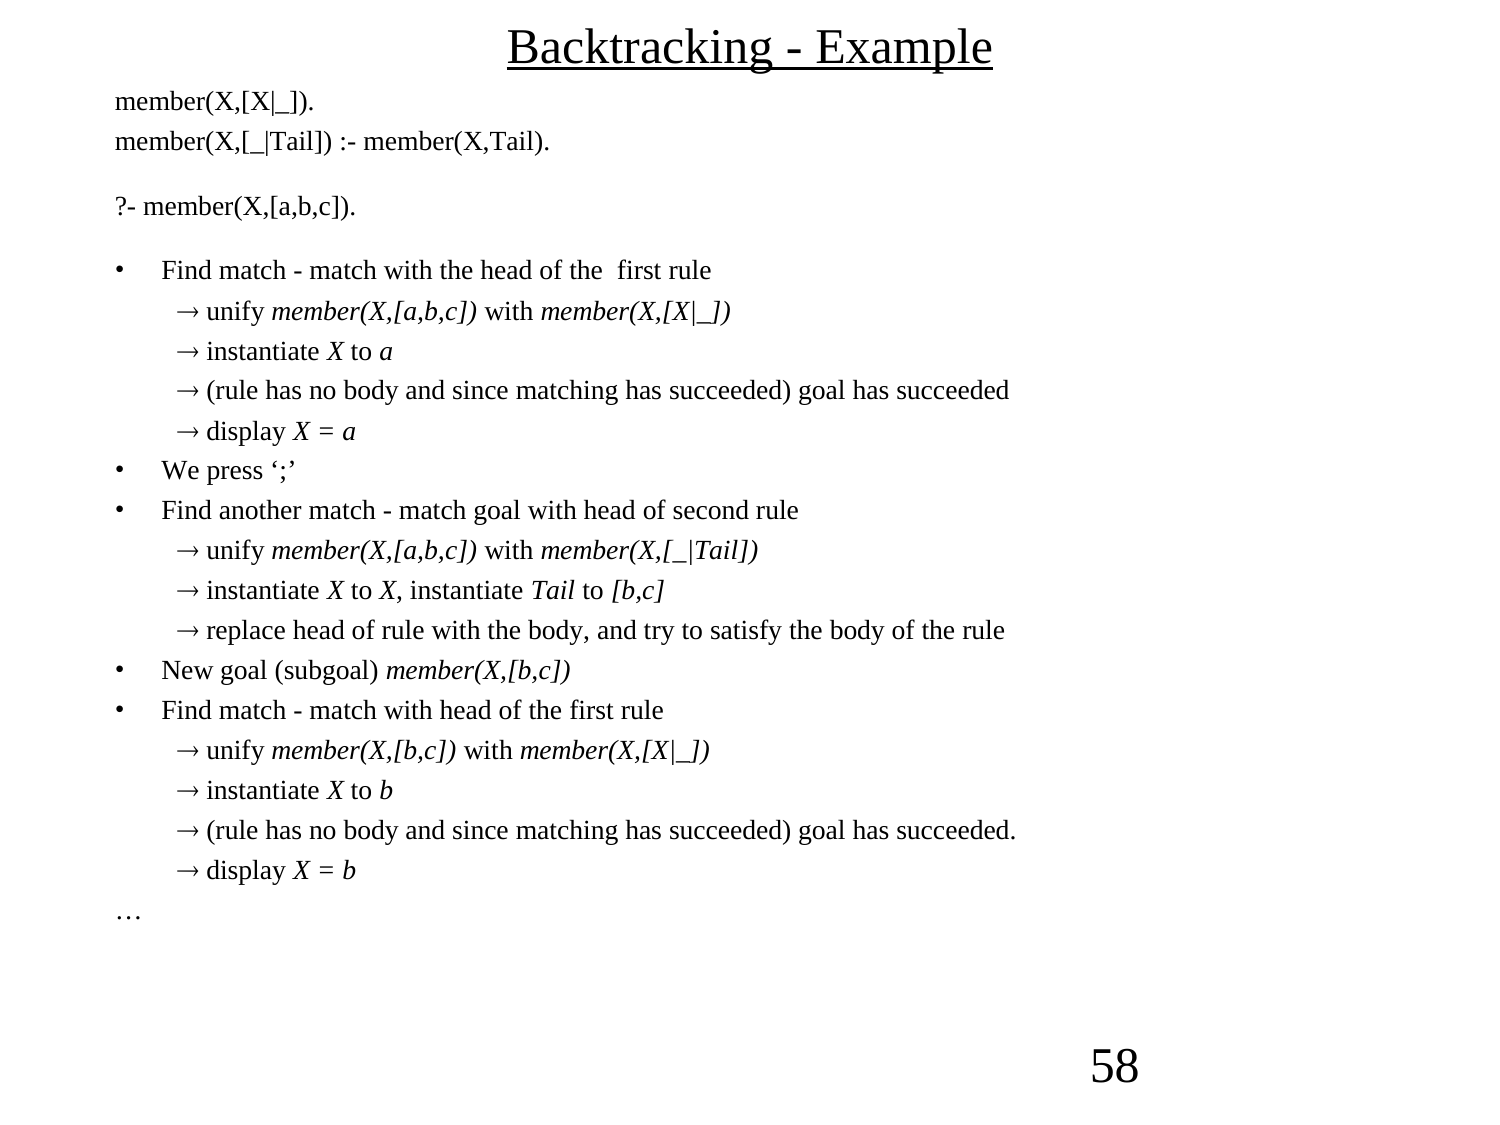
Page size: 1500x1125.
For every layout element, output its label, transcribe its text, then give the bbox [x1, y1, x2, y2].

title Backtracking - Example [112, 0, 1388, 138]
list member(X,[X|_]). member(X,[_|Tail]) :- member(X,Tail). ?- member(X,[a,b,c]). Find match - match with the head of the first rule  unify member(X,[a,b,c]) with member(X,[X|_])  instantiate X to a  (rule has no body and since matching has succeeded) goal has succeeded  display X = a We press ‘;’ Find another match - match goal with head of second rule  unify member(X,[a,b,c]) with member(X,[_|Tail])  instantiate X to X, instantiate Tail to [b,c]  replace head of rule with the body, and try to satisfy the body of the rule New goal (subgoal) member(X,[b,c]) Find match - match with head of the first rule  unify member(X,[b,c]) with member(X,[X|_])  instantiate X to b  (rule has no body and since matching has succeeded) goal has succeeded.  display X = b … [99, 74, 1375, 938]
